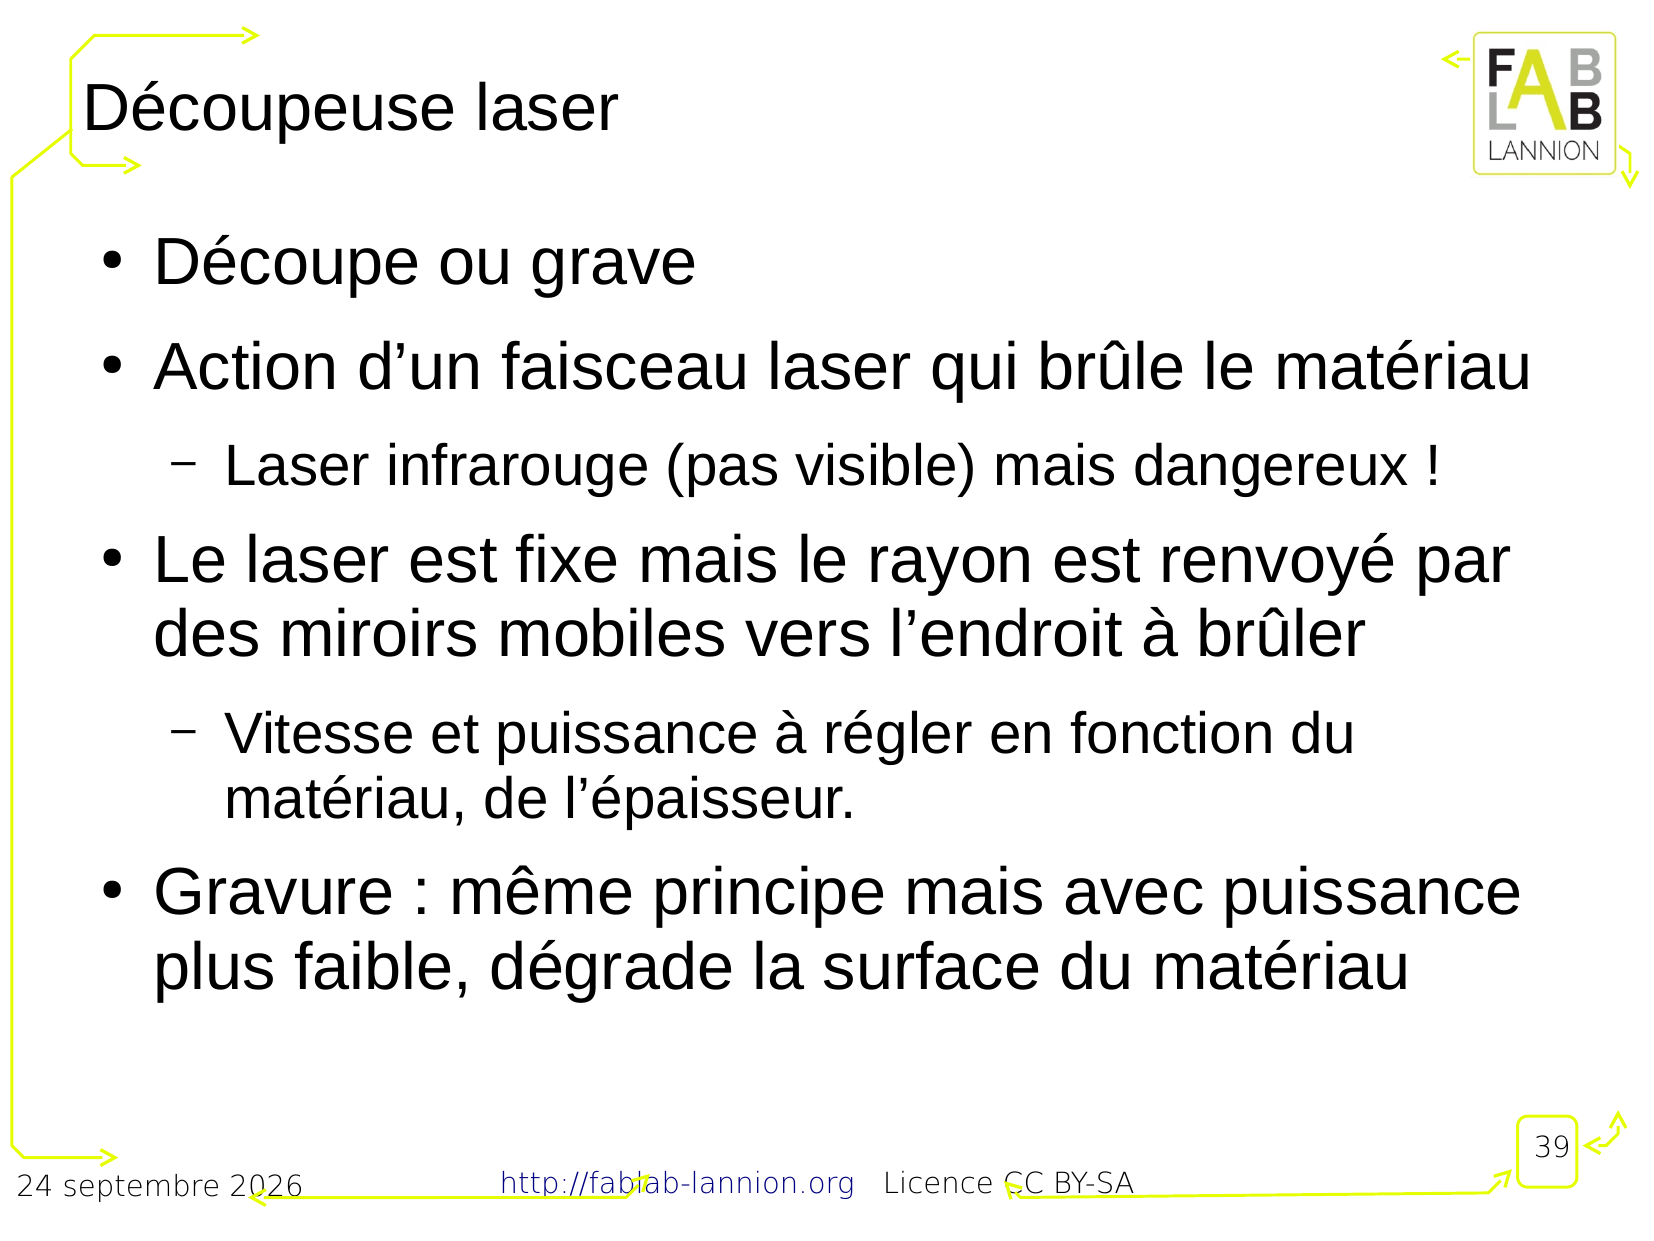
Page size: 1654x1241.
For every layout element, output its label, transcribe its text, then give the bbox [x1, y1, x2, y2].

title Découpeuse laser [82, 49, 1441, 166]
picture [1470, 29, 1619, 178]
list Découpe ou grave Action d’un faisceau laser qui brûle le matériau Laser infrarouge (pas visible) mais dangereux ! Le laser est fixe mais le rayon est renvoyé par des miroirs mobiles vers l’endroit à brûler Vitesse et puissance à régler en fonction du matériau, de l’épaisseur. Gravure : même principe mais avec puissance plus faible, dégrade la surface du matériau [82, 224, 1571, 1099]
